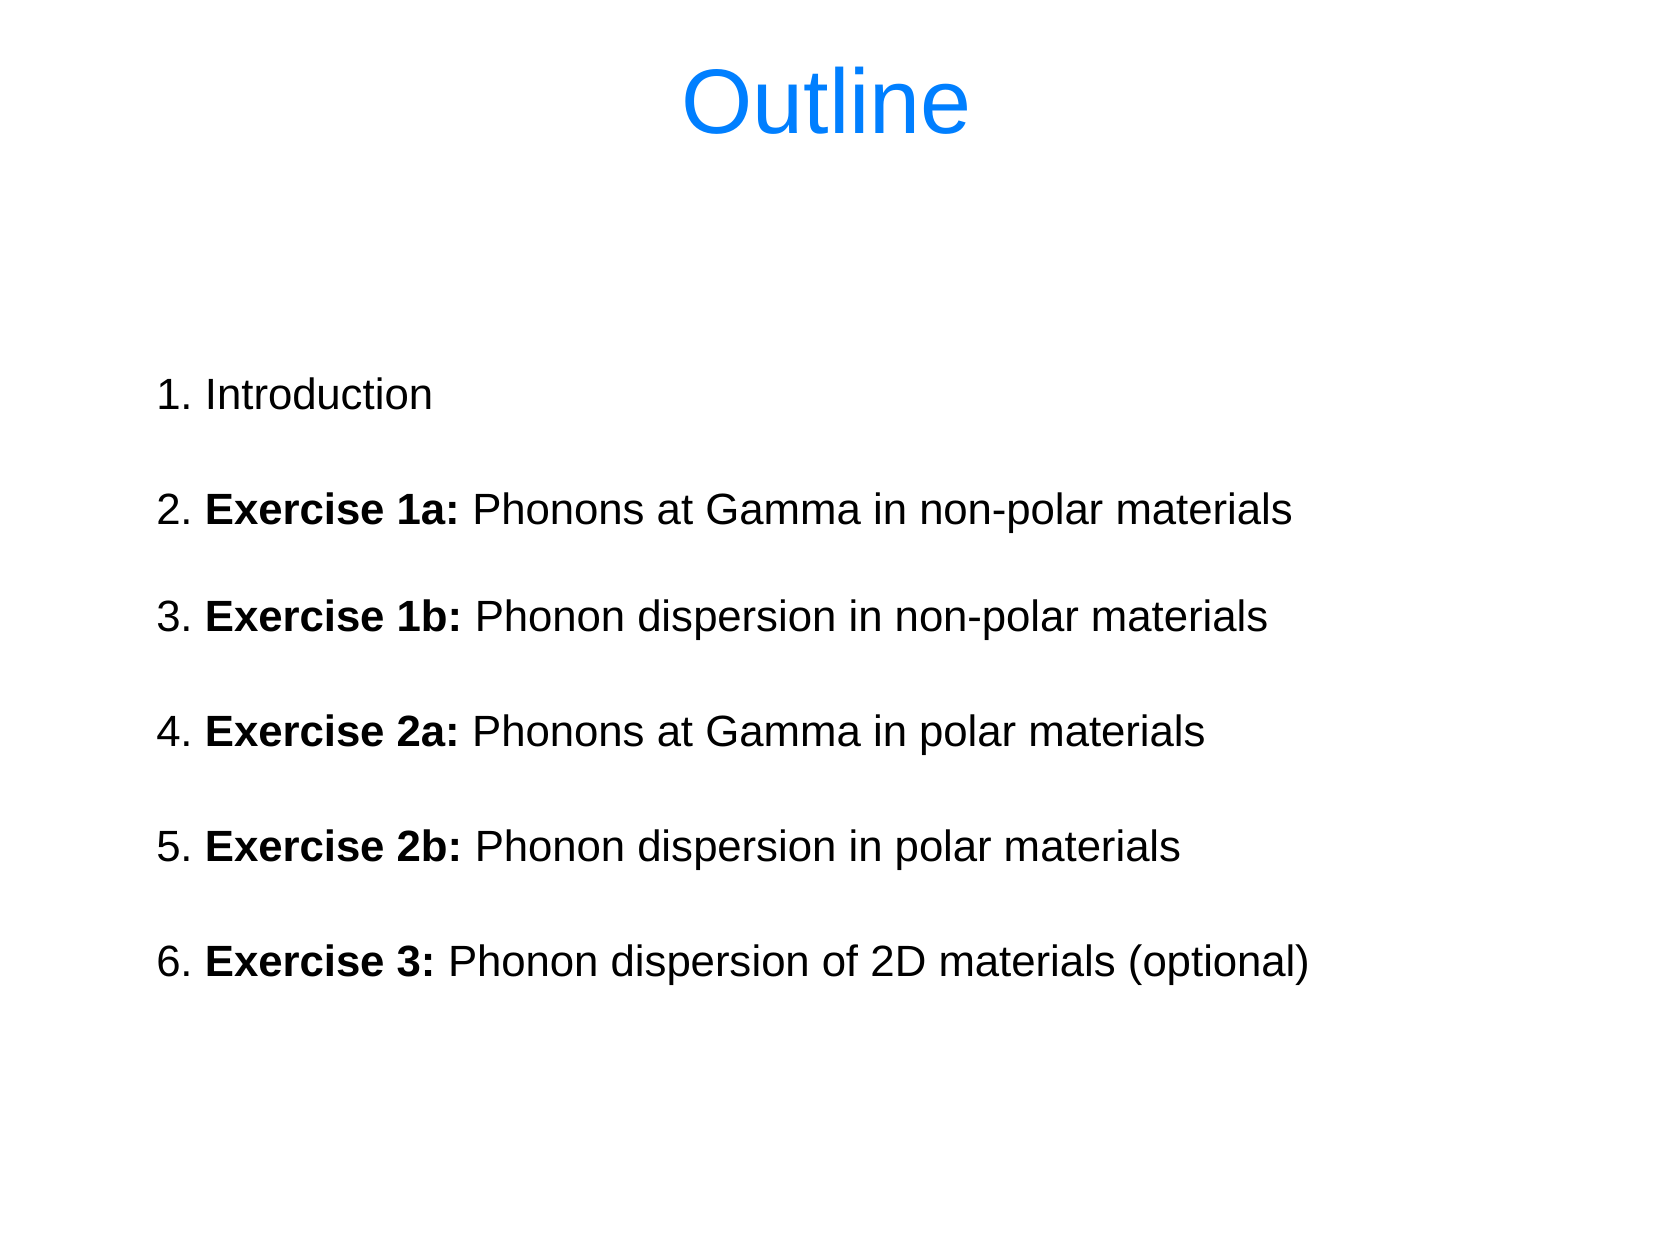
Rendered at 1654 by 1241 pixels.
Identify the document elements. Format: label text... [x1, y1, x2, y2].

title Outline [82, 49, 1571, 257]
list 1. Introduction 2. Exercise 1a: Phonons at Gamma in non-polar materials 3. Exercise 1b: Phonon dispersion in non-polar materials 4. Exercise 2a: Phonons at Gamma in polar materials 5. Exercise 2b: Phonon dispersion in polar materials 6. Exercise 3: Phonon dispersion of 2D materials (optional) [135, 370, 1516, 991]
